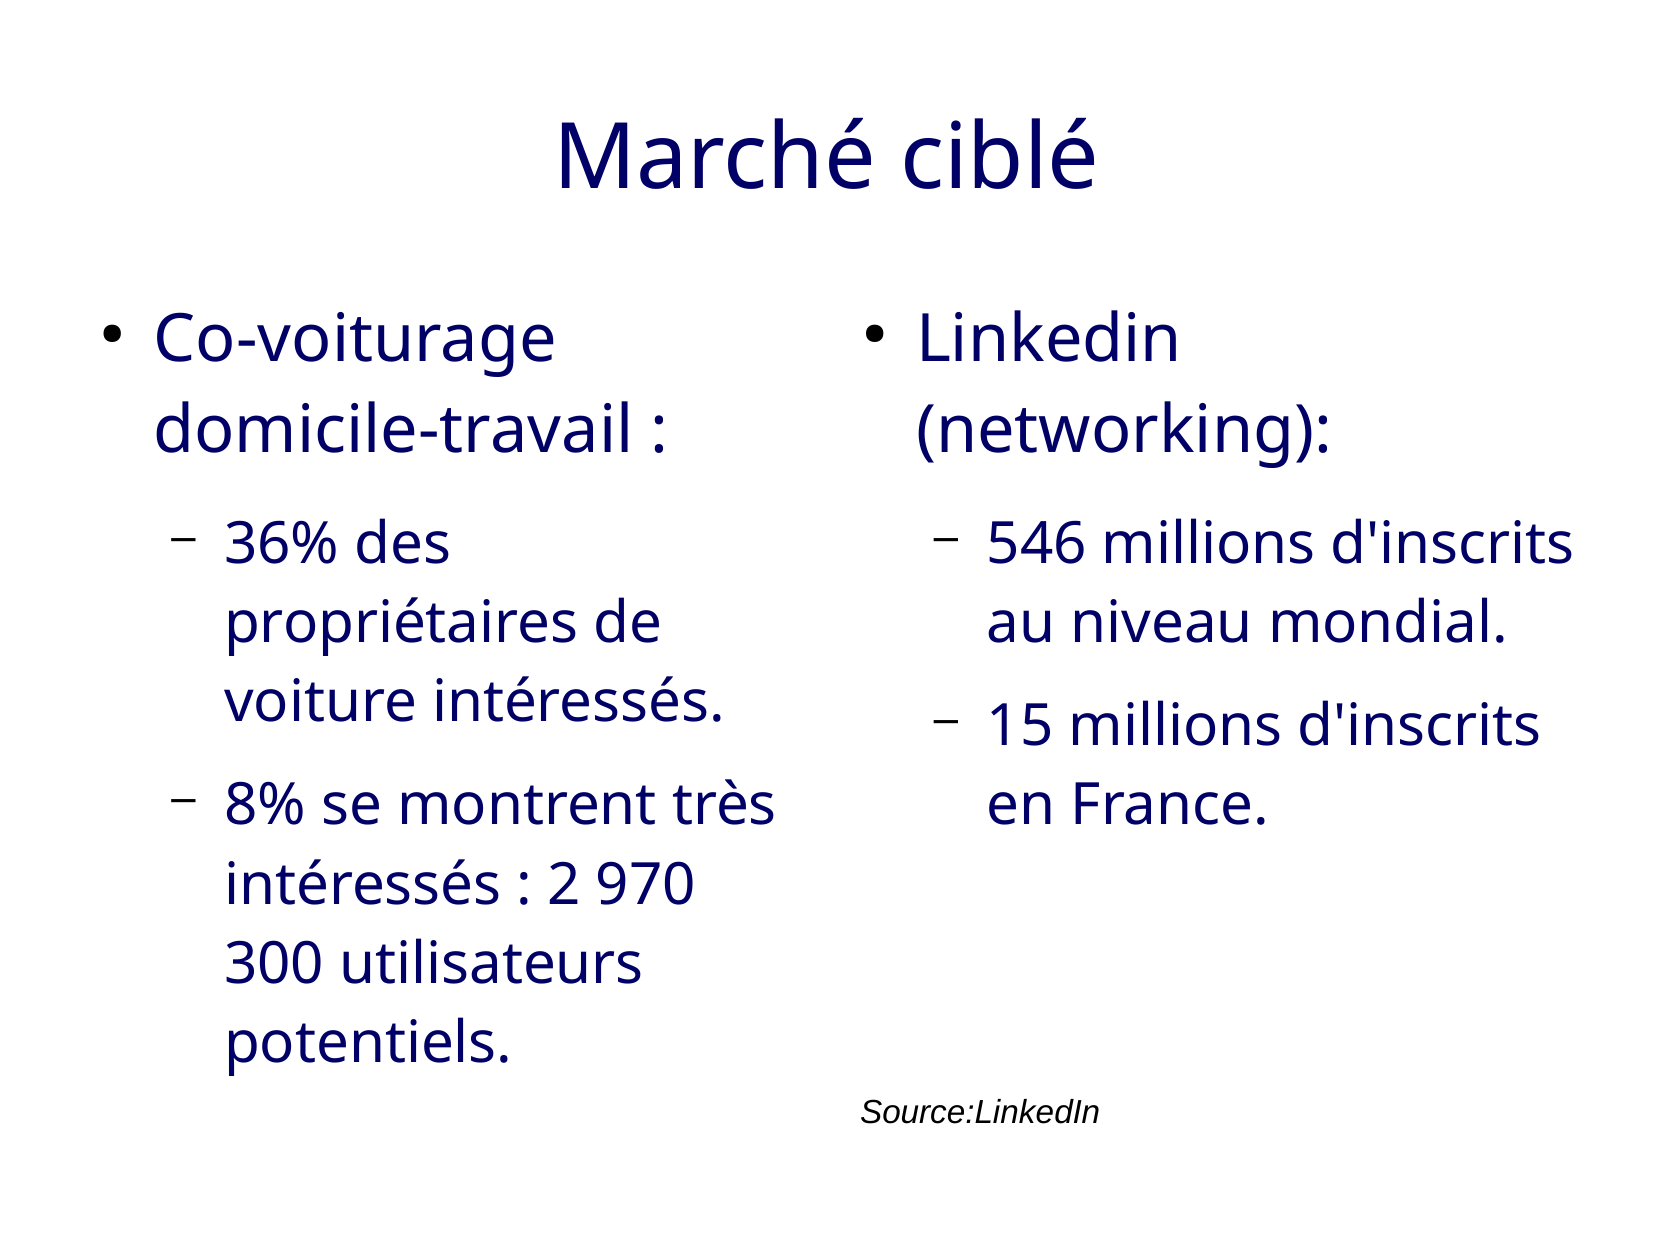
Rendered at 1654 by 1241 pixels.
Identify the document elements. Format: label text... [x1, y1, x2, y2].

title Marché ciblé [82, 49, 1571, 257]
text_box Source:LinkedIn [845, 1086, 1224, 1139]
list Co-voiturage domicile-travail : 36% des propriétaires de voiture intéressés. 8% se montrent très intéressés : 2 970 300 utilisateurs potentiels. Source:http://blog.idvroom.com [82, 290, 809, 1136]
list Linkedin (networking): 546 millions d'inscrits au niveau mondial. 15 millions d'inscrits en France. [845, 290, 1583, 1134]
